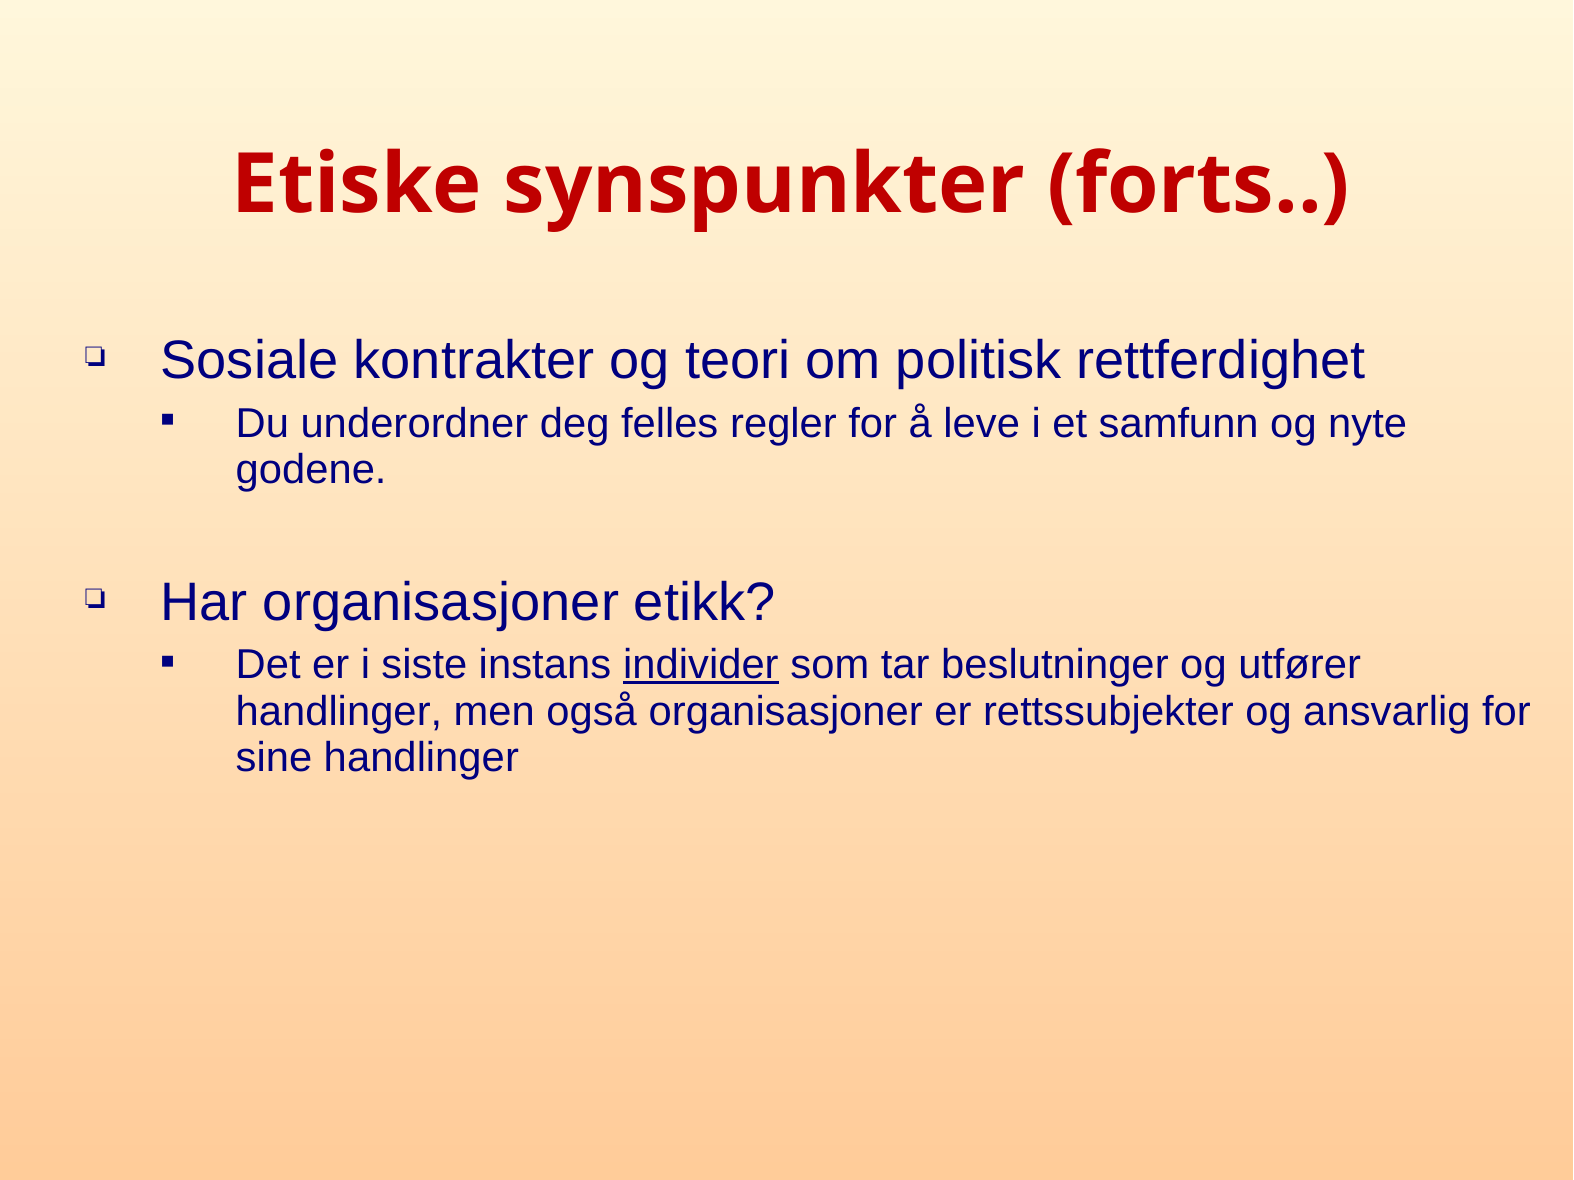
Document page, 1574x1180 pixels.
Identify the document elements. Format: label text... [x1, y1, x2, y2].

title Etiske synspunkter (forts..) [39, 54, 1543, 309]
list Sosiale kontrakter og teori om politisk rettferdighet Du underordner deg felles regler for å leve i et samfunn og nyte godene. Har organisasjoner etikk? Det er i siste instans individer som tar beslutninger og utfører handlinger, men også organisasjoner er rettssubjekter og ansvarlig for sine handlinger [85, 336, 1539, 1170]
